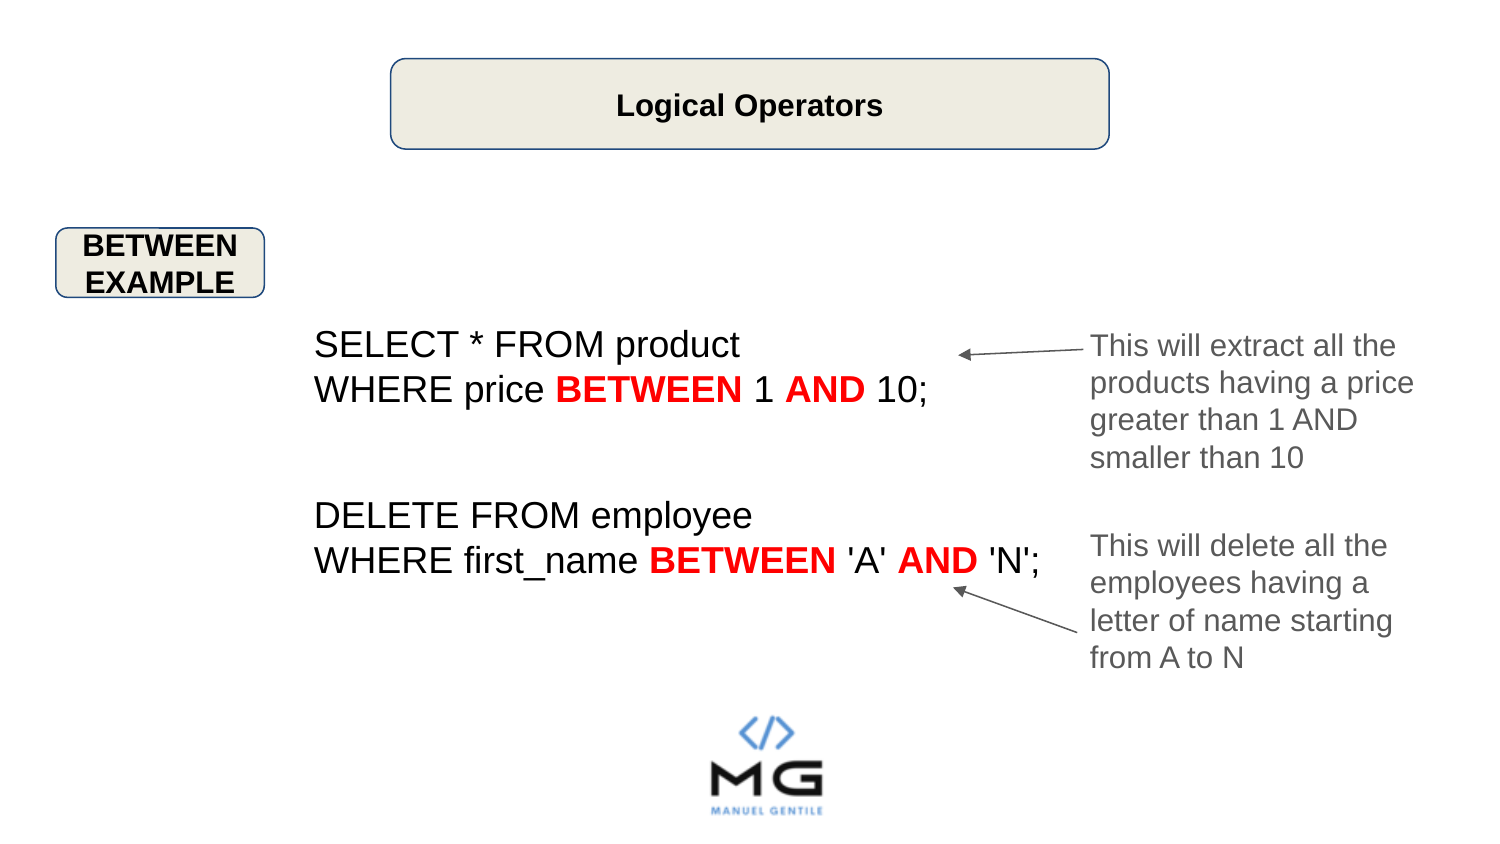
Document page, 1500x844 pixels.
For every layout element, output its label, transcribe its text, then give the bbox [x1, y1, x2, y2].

picture [688, 687, 846, 844]
text_box Logical Operators [390, 58, 1110, 150]
text_box BETWEEN EXAMPLE [55, 227, 265, 298]
text_box This will extract all the products having a price greater than 1 AND smaller than 10 [1074, 309, 1447, 475]
text_box SELECT * FROM product WHERE price BETWEEN 1 AND 10; [298, 305, 1066, 375]
text_box This will delete all the employees having a letter of name starting from A to N [1074, 509, 1447, 675]
text_box DELETE FROM employee WHERE first_name BETWEEN 'A' AND 'N'; [298, 476, 1066, 586]
